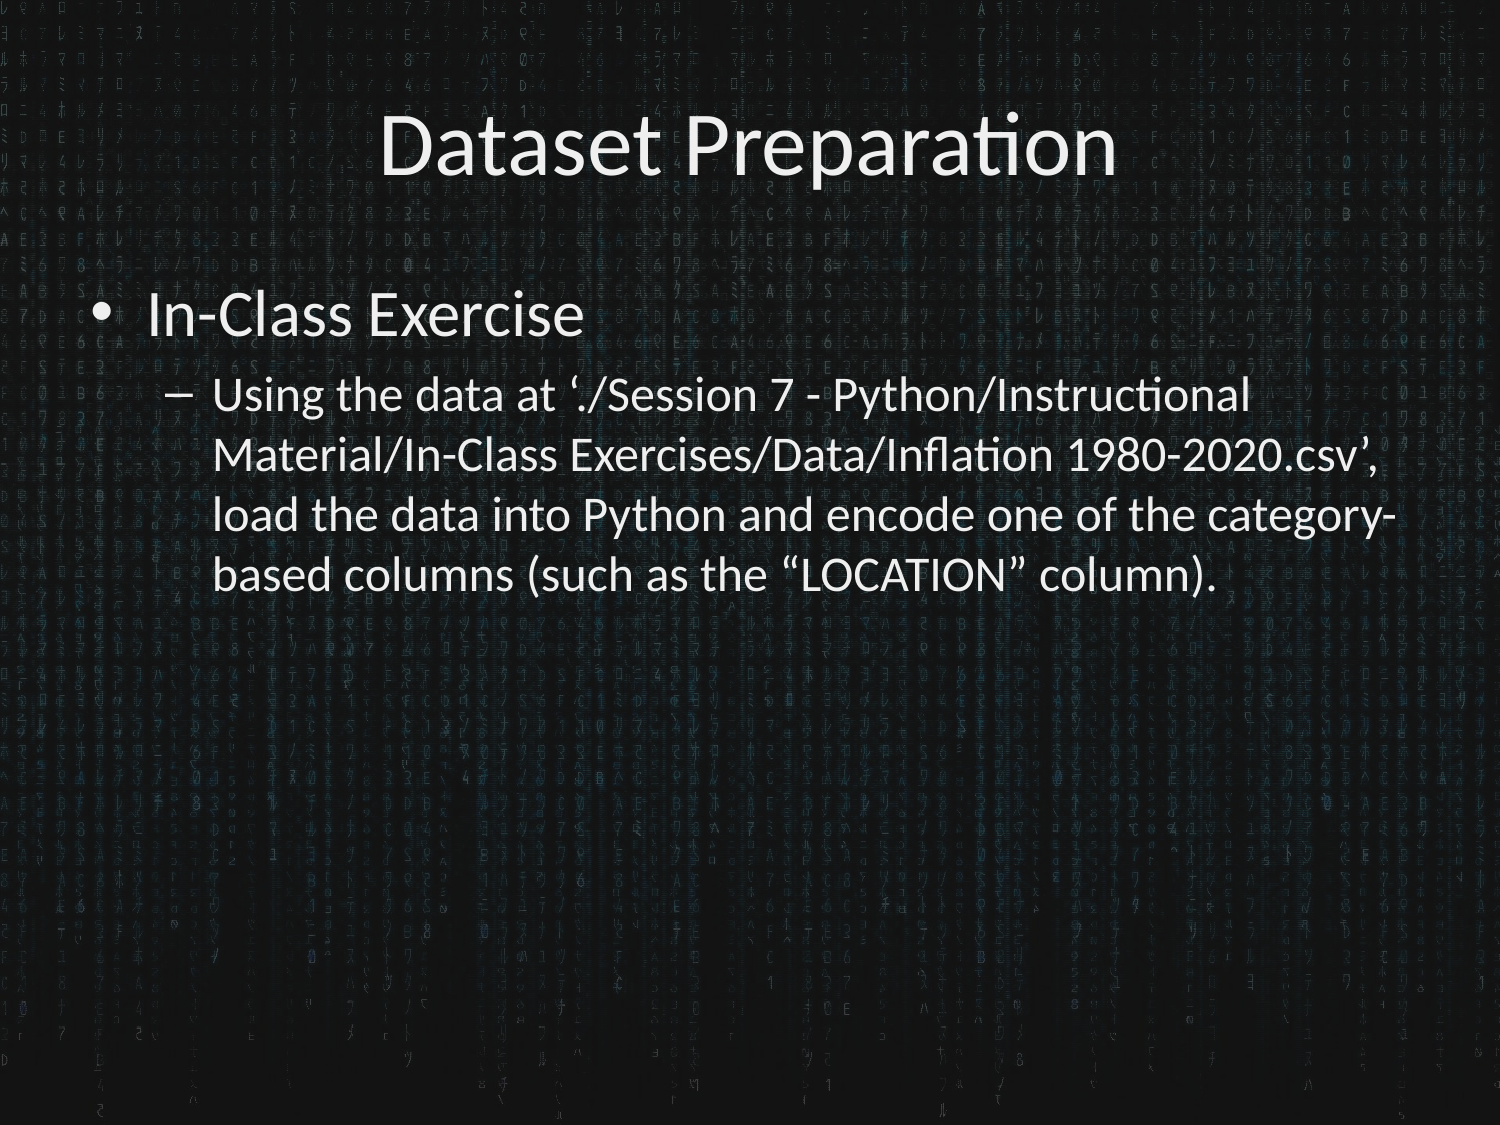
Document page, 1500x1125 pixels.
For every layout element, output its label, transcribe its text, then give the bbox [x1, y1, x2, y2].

list In-Class Exercise Using the data at ‘./Session 7 - Python/Instructional Material/In-Class Exercises/Data/Inflation 1980-2020.csv’, load the data into Python and encode one of the category-based columns (such as the “LOCATION” column). [75, 262, 1425, 1005]
text_box [0, 0, 1500, 1125]
title Dataset Preparation [75, 45, 1425, 233]
